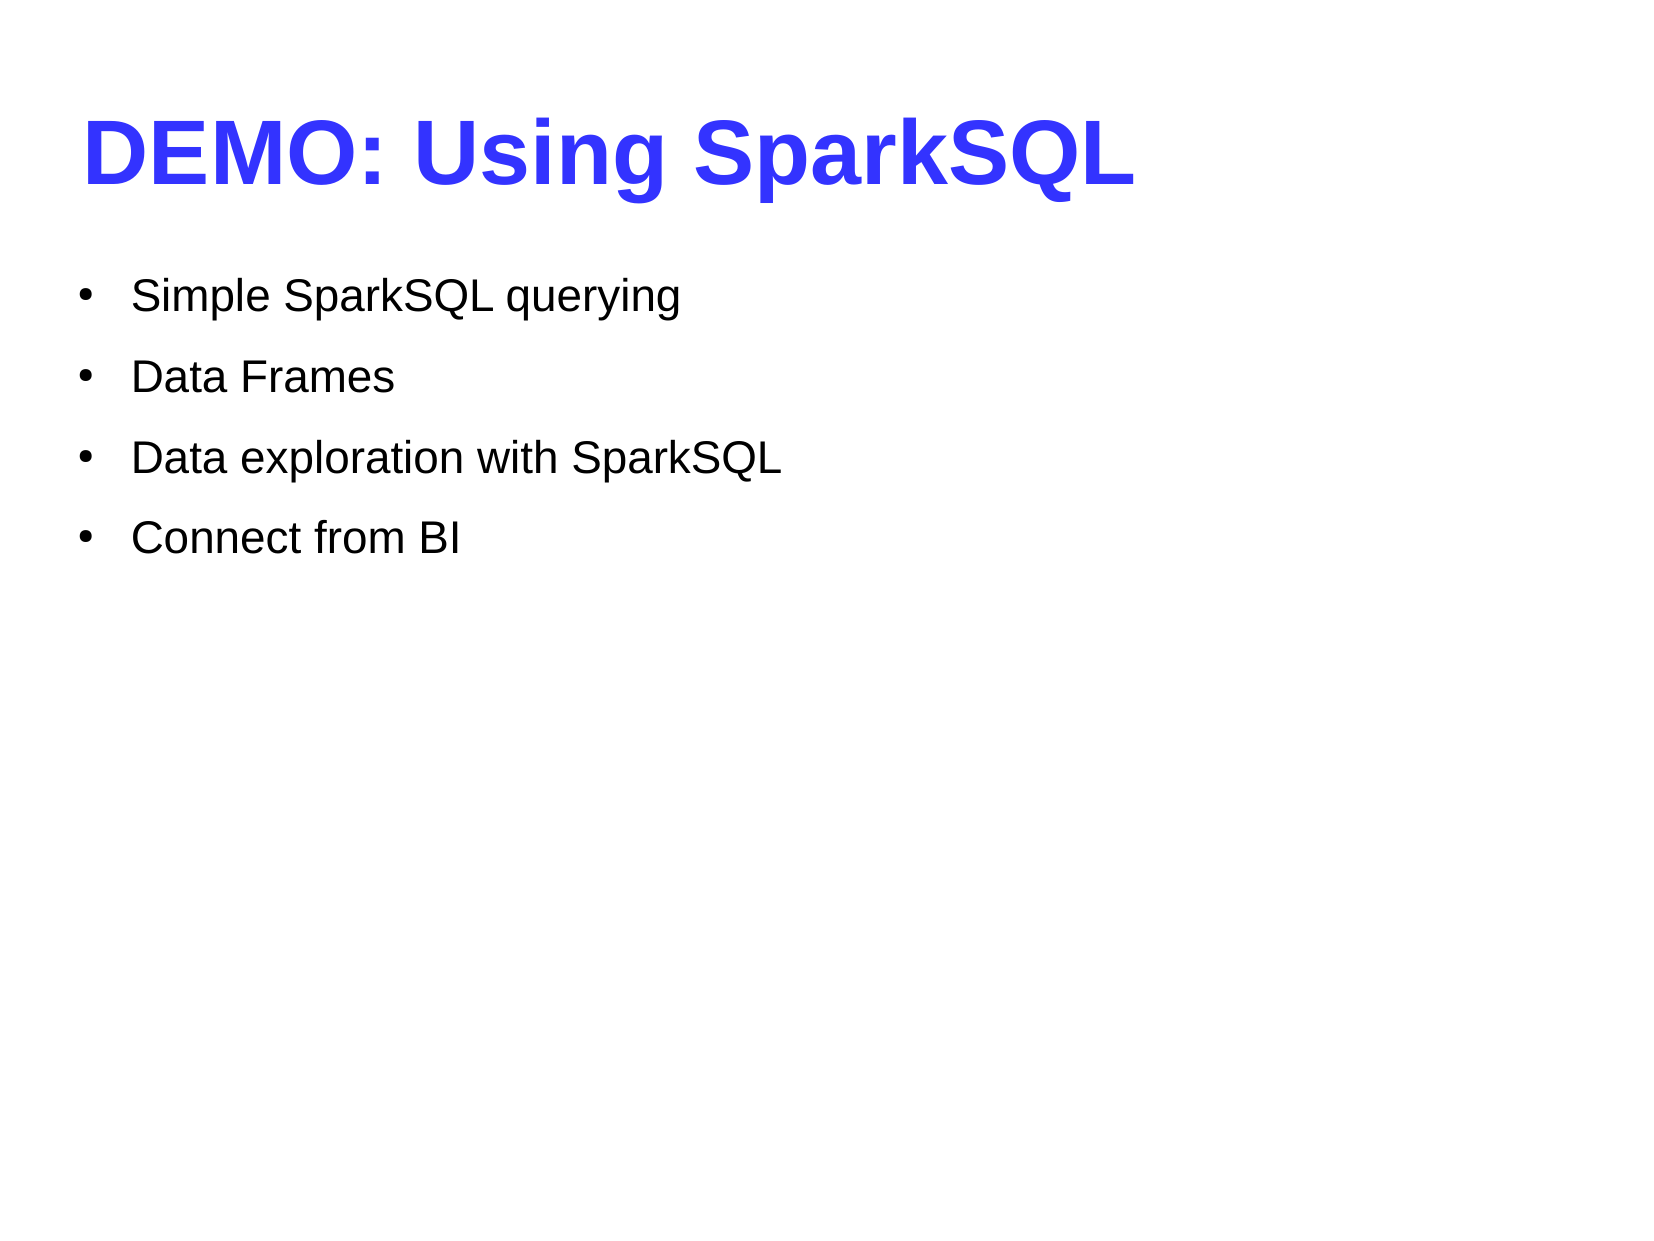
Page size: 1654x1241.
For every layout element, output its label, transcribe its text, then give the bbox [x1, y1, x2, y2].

title DEMO: Using SparkSQL [82, 49, 1571, 257]
list Simple SparkSQL querying Data Frames Data exploration with SparkSQL Connect from BI [60, 270, 1538, 616]
